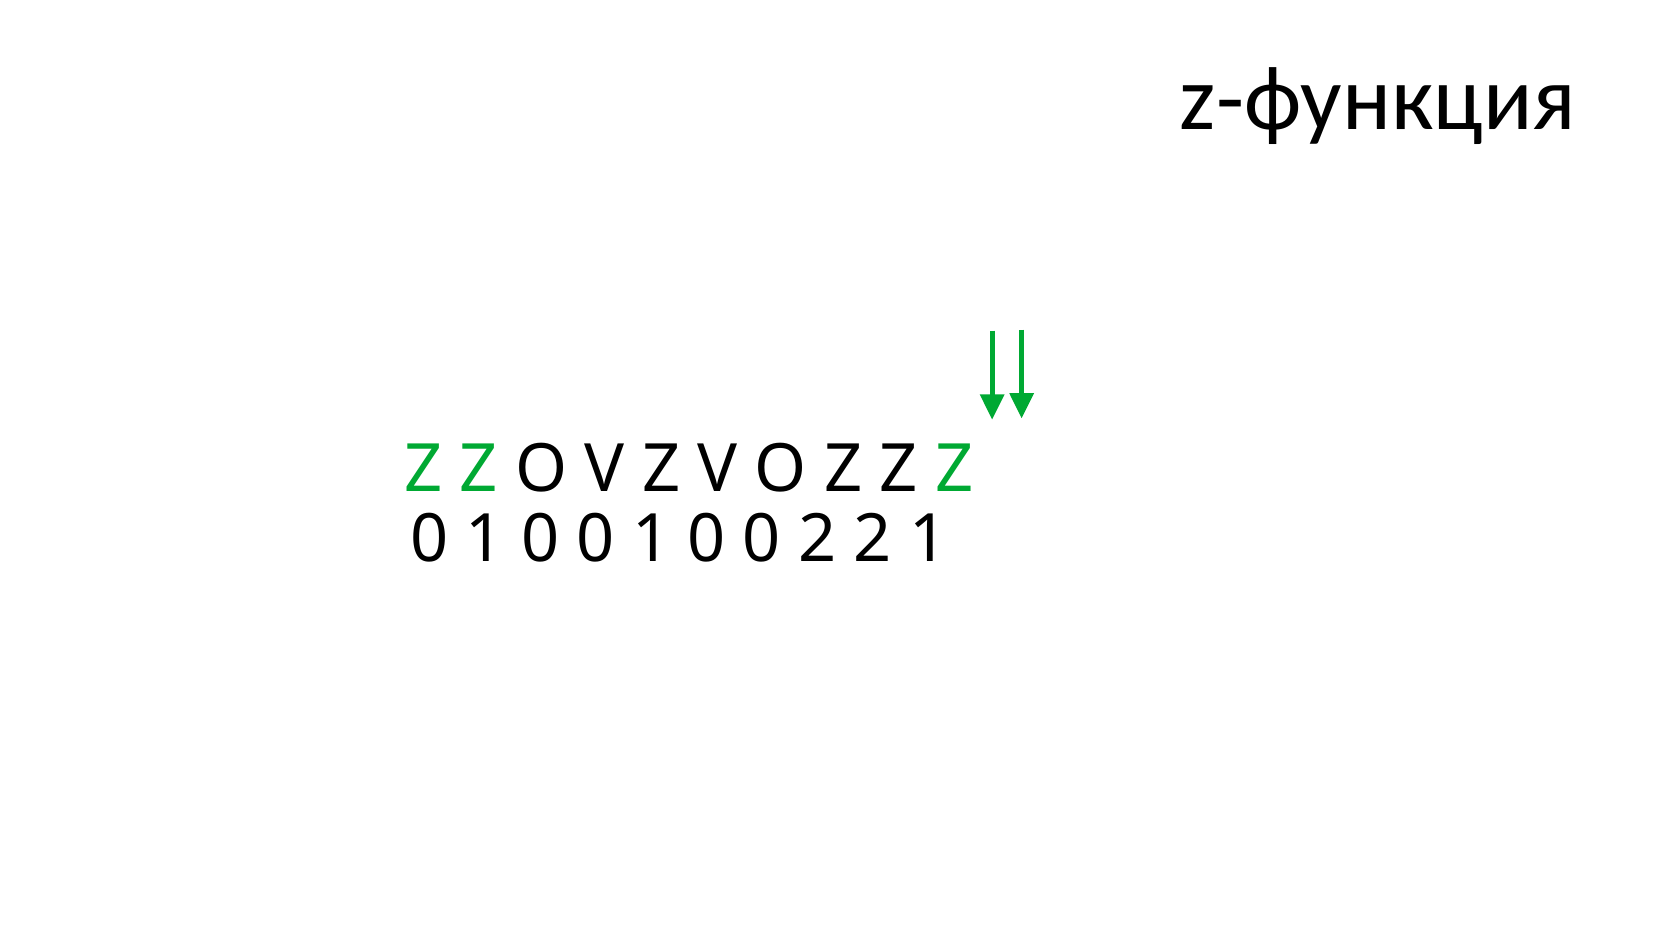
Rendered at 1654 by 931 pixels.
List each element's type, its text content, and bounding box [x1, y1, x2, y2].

text_box 0 1 0 0 1 0 0 2 2 1 [395, 483, 1093, 582]
title z-функция [88, 29, 1577, 185]
text_box Z Z O V Z V O Z Z Z [389, 412, 1054, 511]
